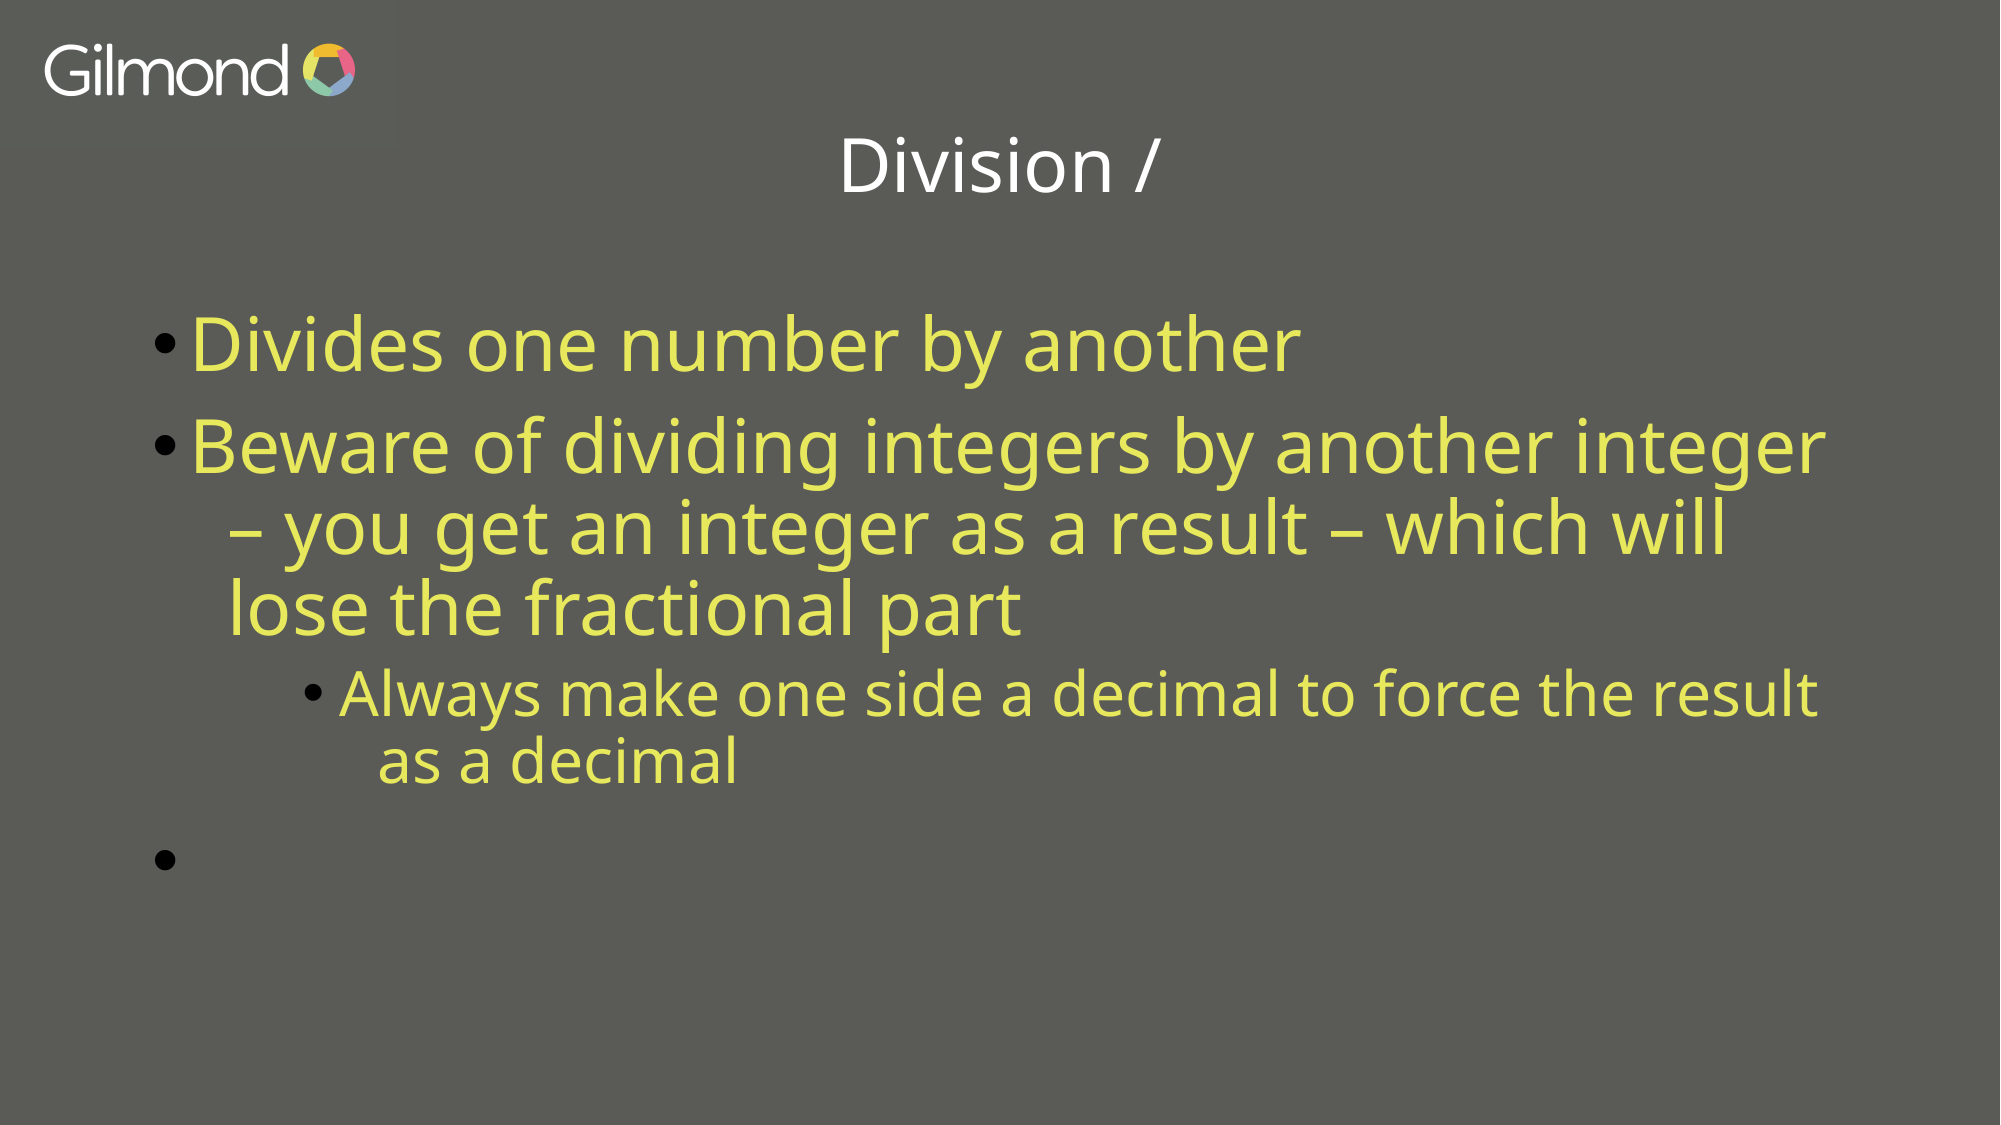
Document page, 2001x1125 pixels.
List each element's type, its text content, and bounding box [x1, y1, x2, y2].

list Divides one number by another Beware of dividing integers by another integer – you get an integer as a result – which will lose the fractional part Always make one side a decimal to force the result as a decimal [137, 299, 1863, 1014]
title Division / [137, 59, 1863, 278]
picture [0, 0, 399, 149]
